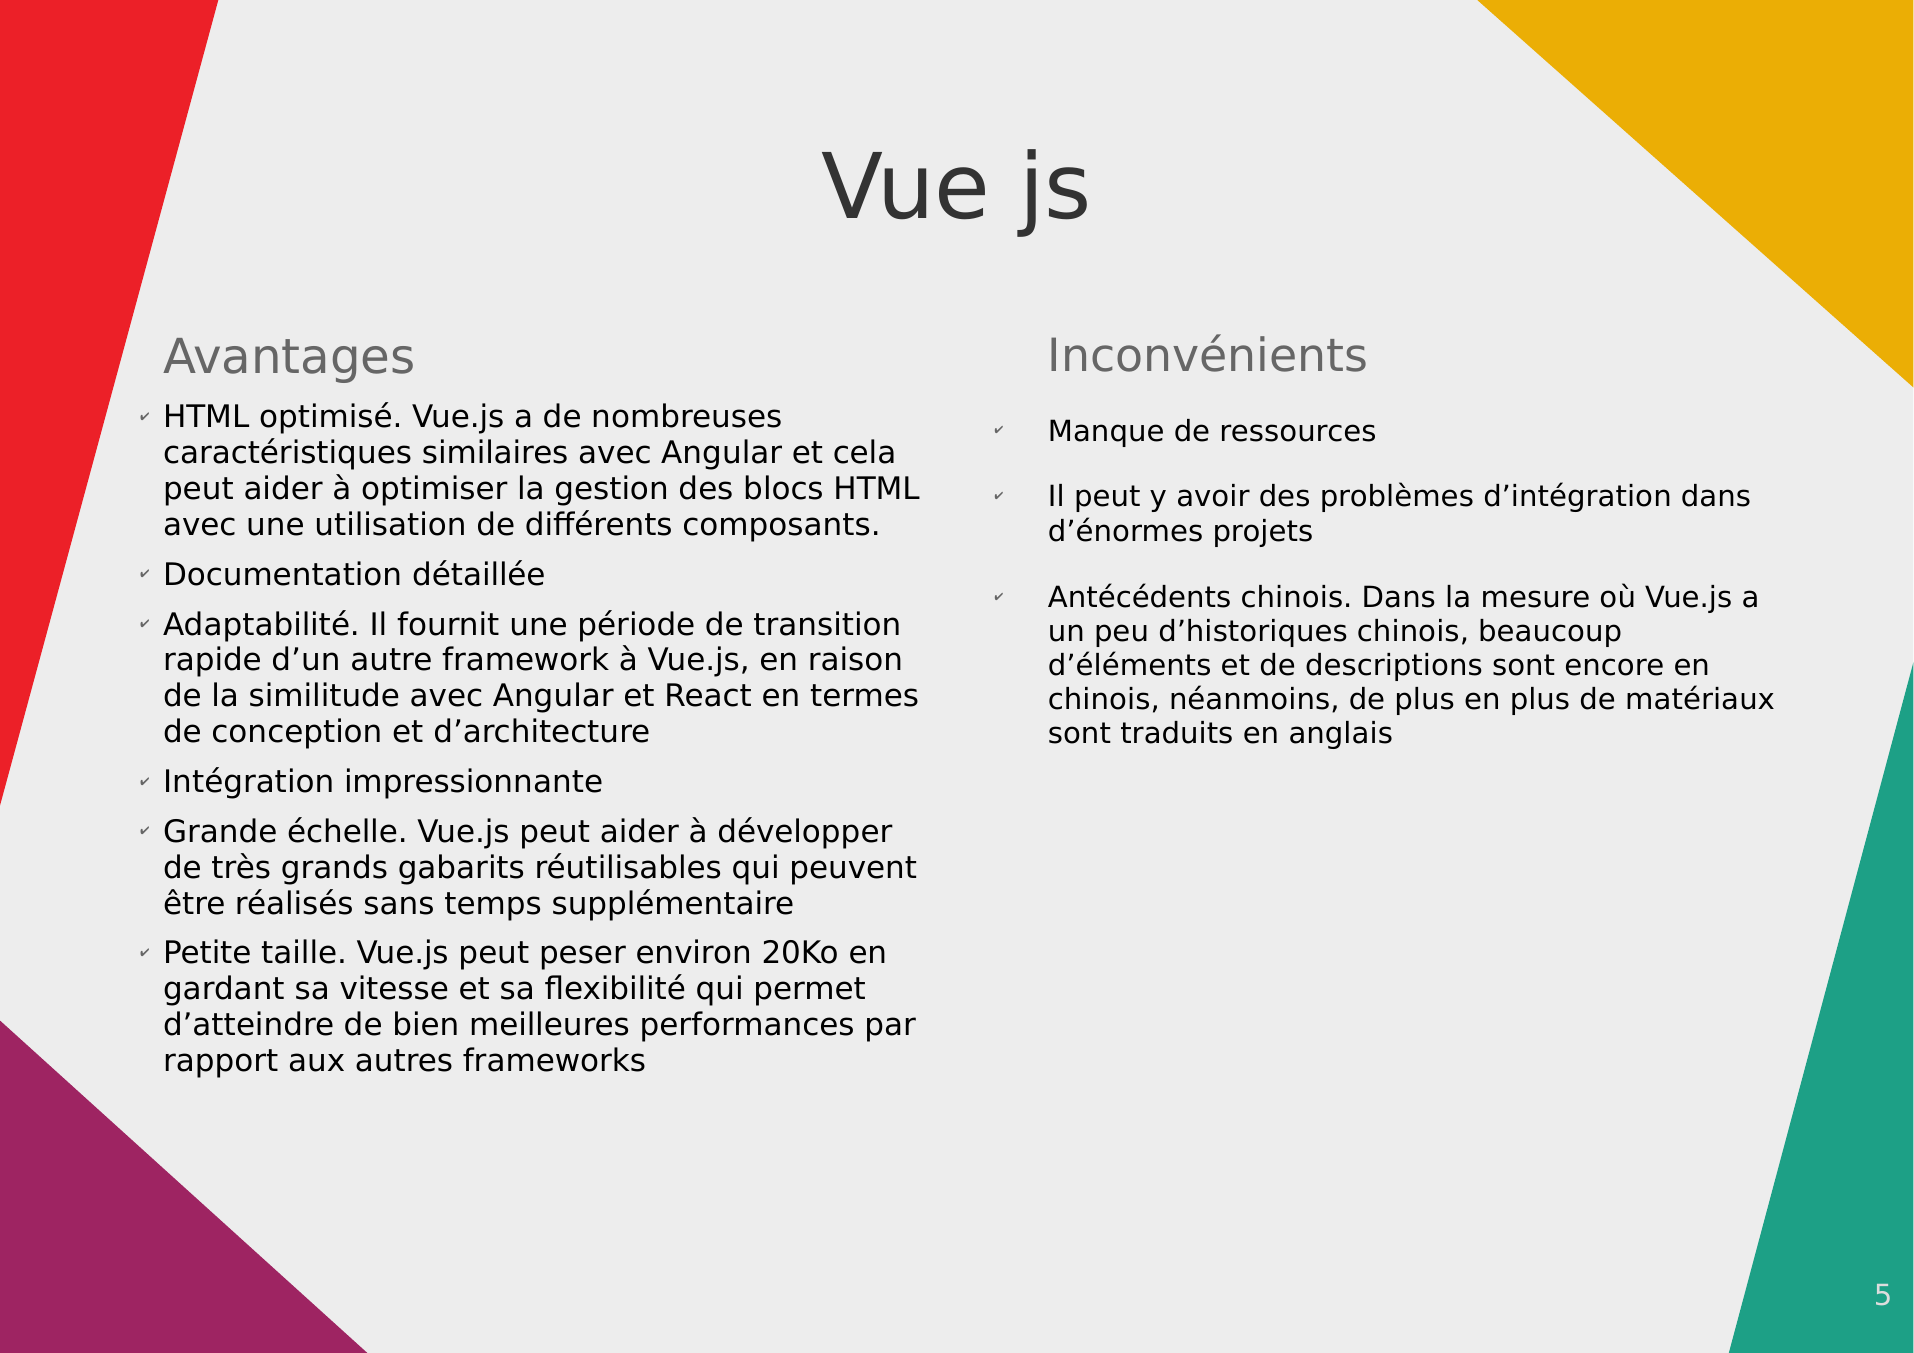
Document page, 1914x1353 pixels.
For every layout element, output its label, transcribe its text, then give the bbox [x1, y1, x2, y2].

title Vue js [132, 79, 1781, 295]
list Inconvénients Manque de ressources Il peut y avoir des problèmes d’intégration dans d’énormes projets Antécédents chinois. Dans la mesure où Vue.js a un peu d’historiques chinois, beaucoup d’éléments et de descriptions sont encore en chinois, néanmoins, de plus en plus de matériaux sont traduits en anglais [976, 328, 1781, 1126]
list Avantages HTML optimisé. Vue.js a de nombreuses caractéristiques similaires avec Angular et cela peut aider à optimiser la gestion des blocs HTML avec une utilisation de différents composants. Documentation détaillée Adaptabilité. Il fournit une période de transition rapide d’un autre framework à Vue.js, en raison de la similitude avec Angular et React en termes de conception et d’architecture Intégration impressionnante Grande échelle. Vue.js peut aider à développer de très grands gabarits réutilisables qui peuvent être réalisés sans temps supplémentaire Petite taille. Vue.js peut peser environ 20Ko en gardant sa vitesse et sa flexibilité qui permet d’atteindre de bien meilleures performances par rapport aux autres frameworks [132, 328, 937, 1126]
